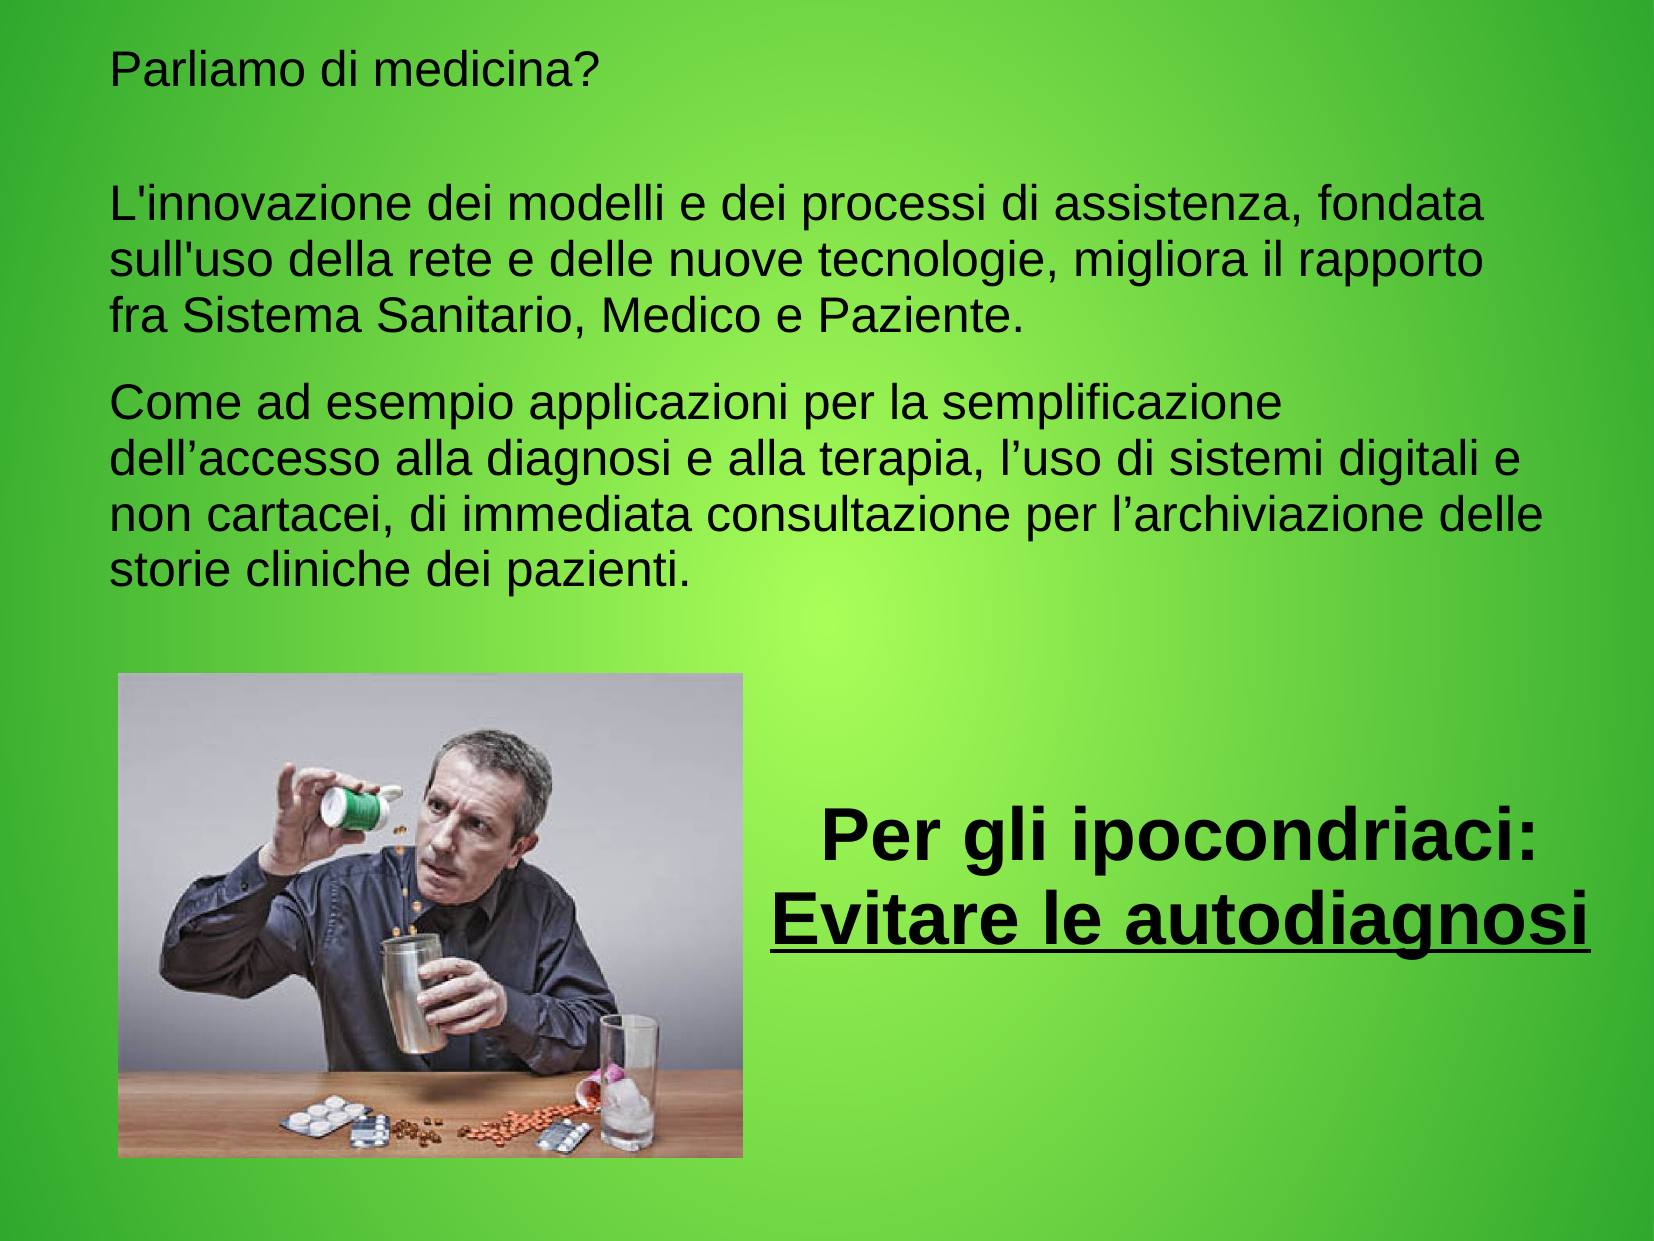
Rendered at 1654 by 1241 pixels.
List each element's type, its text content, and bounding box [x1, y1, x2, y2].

picture [118, 673, 743, 1158]
text_box Per gli ipocondriaci: Evitare le autodiagnosi [755, 785, 1607, 1004]
text_box Parliamo di medicina? L'innovazione dei modelli e dei processi di assistenza, fondata sull'uso della rete e delle nuove tecnologie, migliora il rapporto fra Sistema Sanitario, Medico e Paziente. Come ad esempio applicazioni per la semplificazione dell’accesso alla diagnosi e alla terapia, l’uso di sistemi digitali e non cartacei, di immediata consultazione per l’archiviazione delle storie cliniche dei pazienti. [94, 33, 1571, 657]
